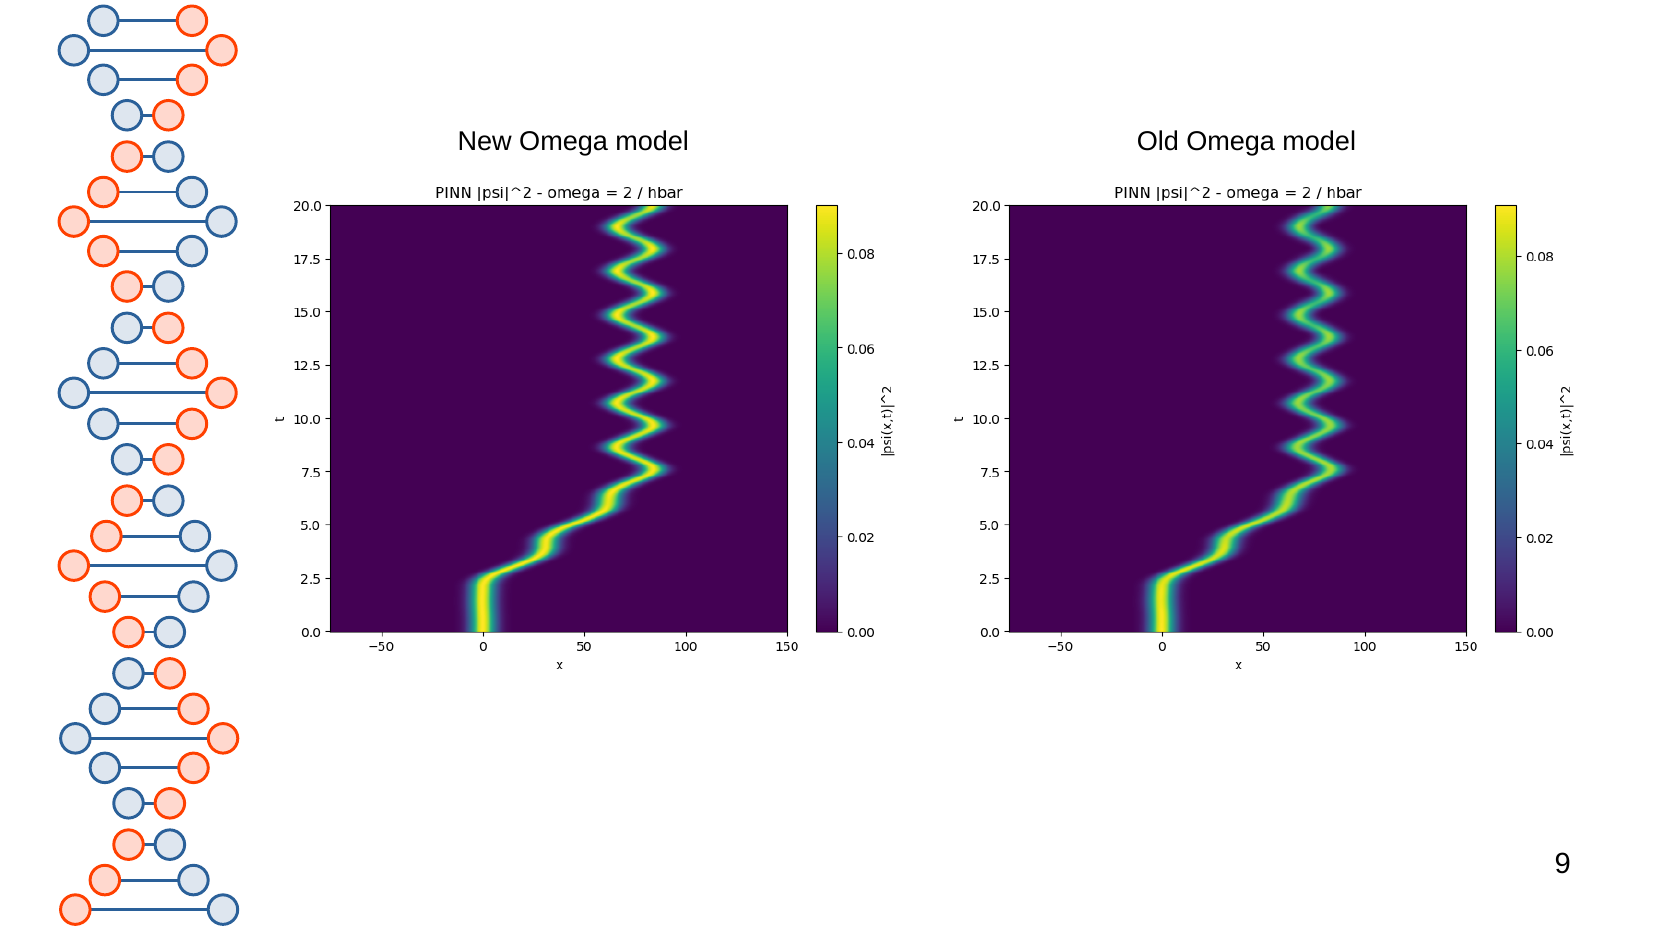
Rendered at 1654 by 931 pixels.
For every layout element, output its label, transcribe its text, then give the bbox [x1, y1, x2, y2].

picture [265, 177, 902, 680]
text_box New Omega model [442, 118, 709, 164]
picture [944, 177, 1581, 680]
text_box Old Omega model [1122, 118, 1388, 164]
